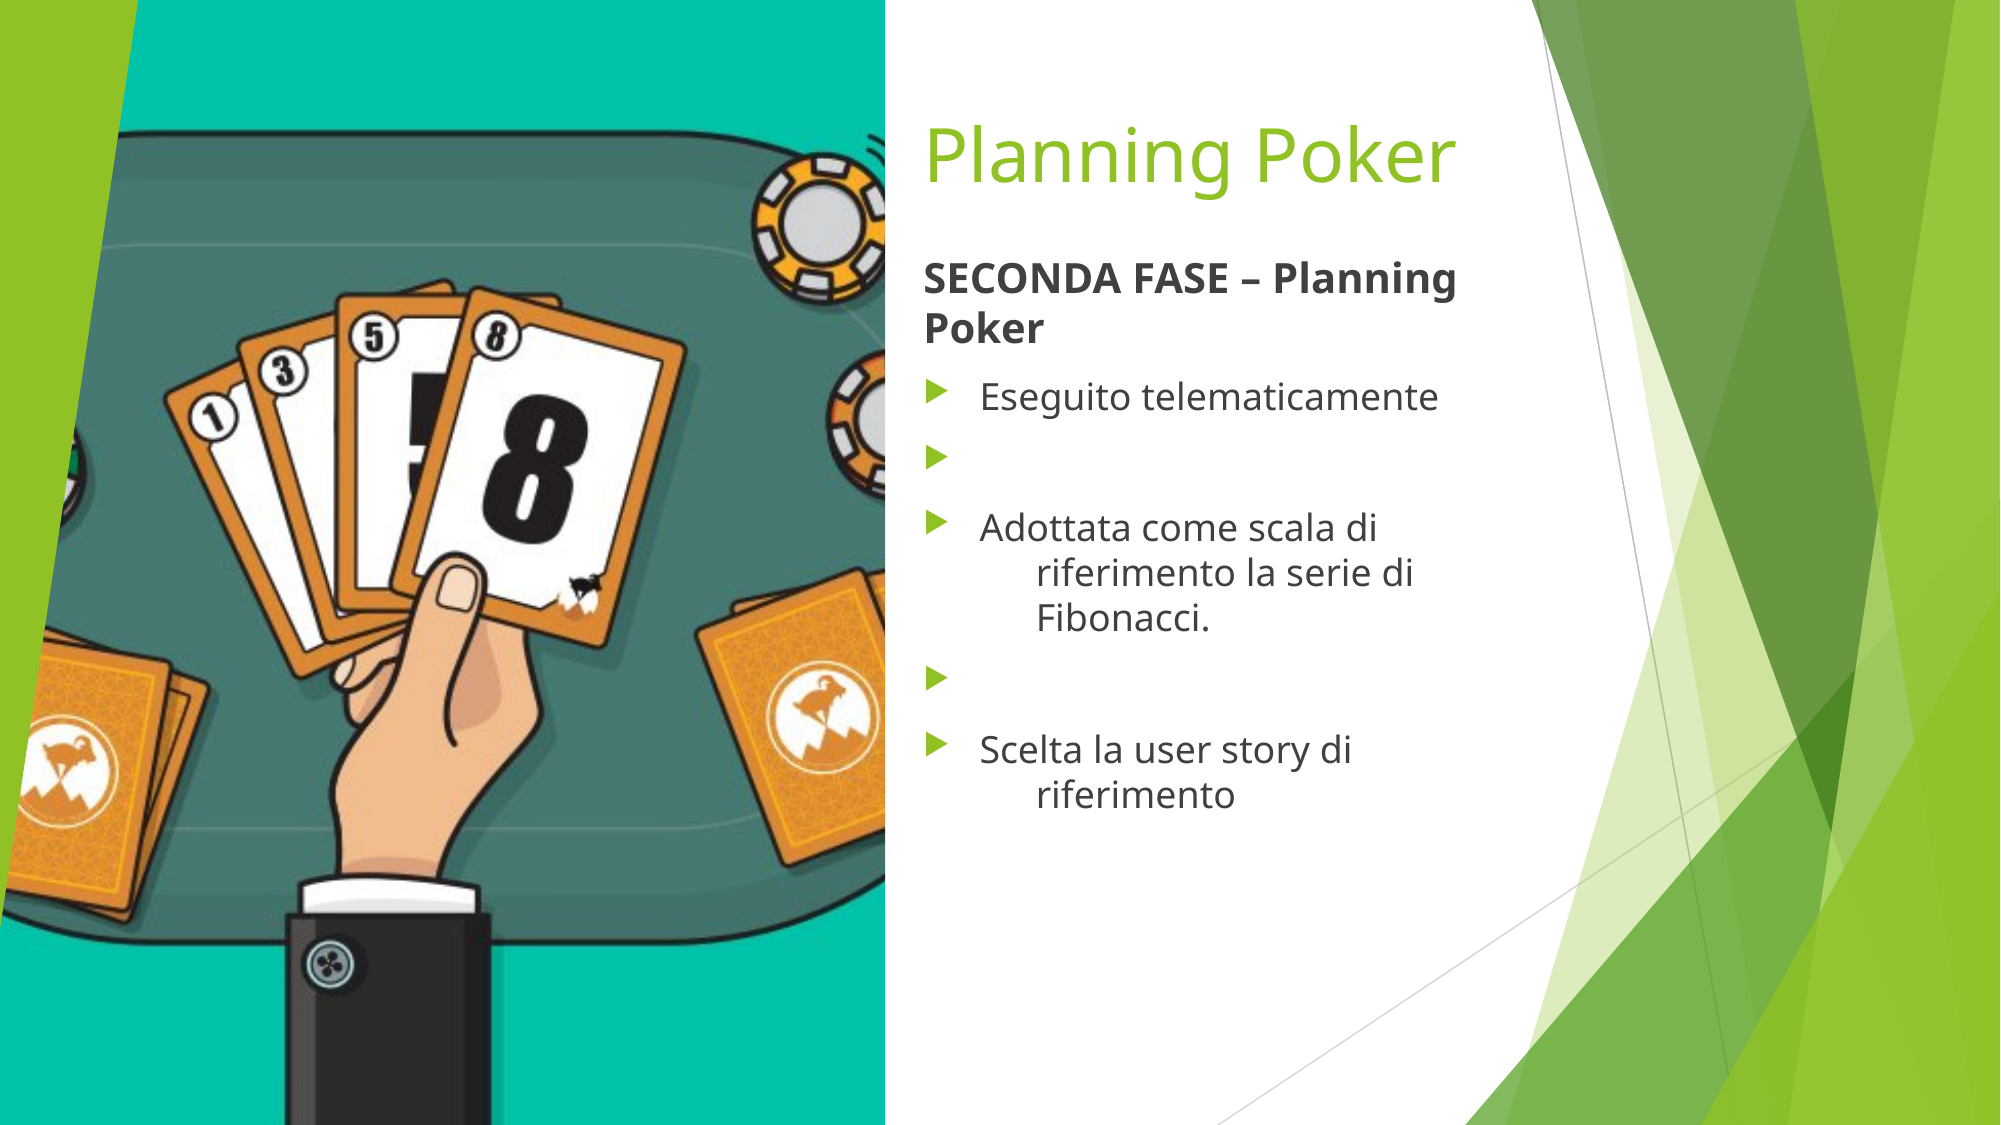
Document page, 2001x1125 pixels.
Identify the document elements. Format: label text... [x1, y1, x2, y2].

text_box [0, 0, 137, 921]
picture [0, 0, 886, 1125]
list SECONDA FASE – Planning Poker Eseguito telematicamente Adottata come scala di riferimento la serie di Fibonacci. Scelta la user story di riferimento [908, 244, 1576, 881]
title Planning Poker [908, 99, 1522, 244]
